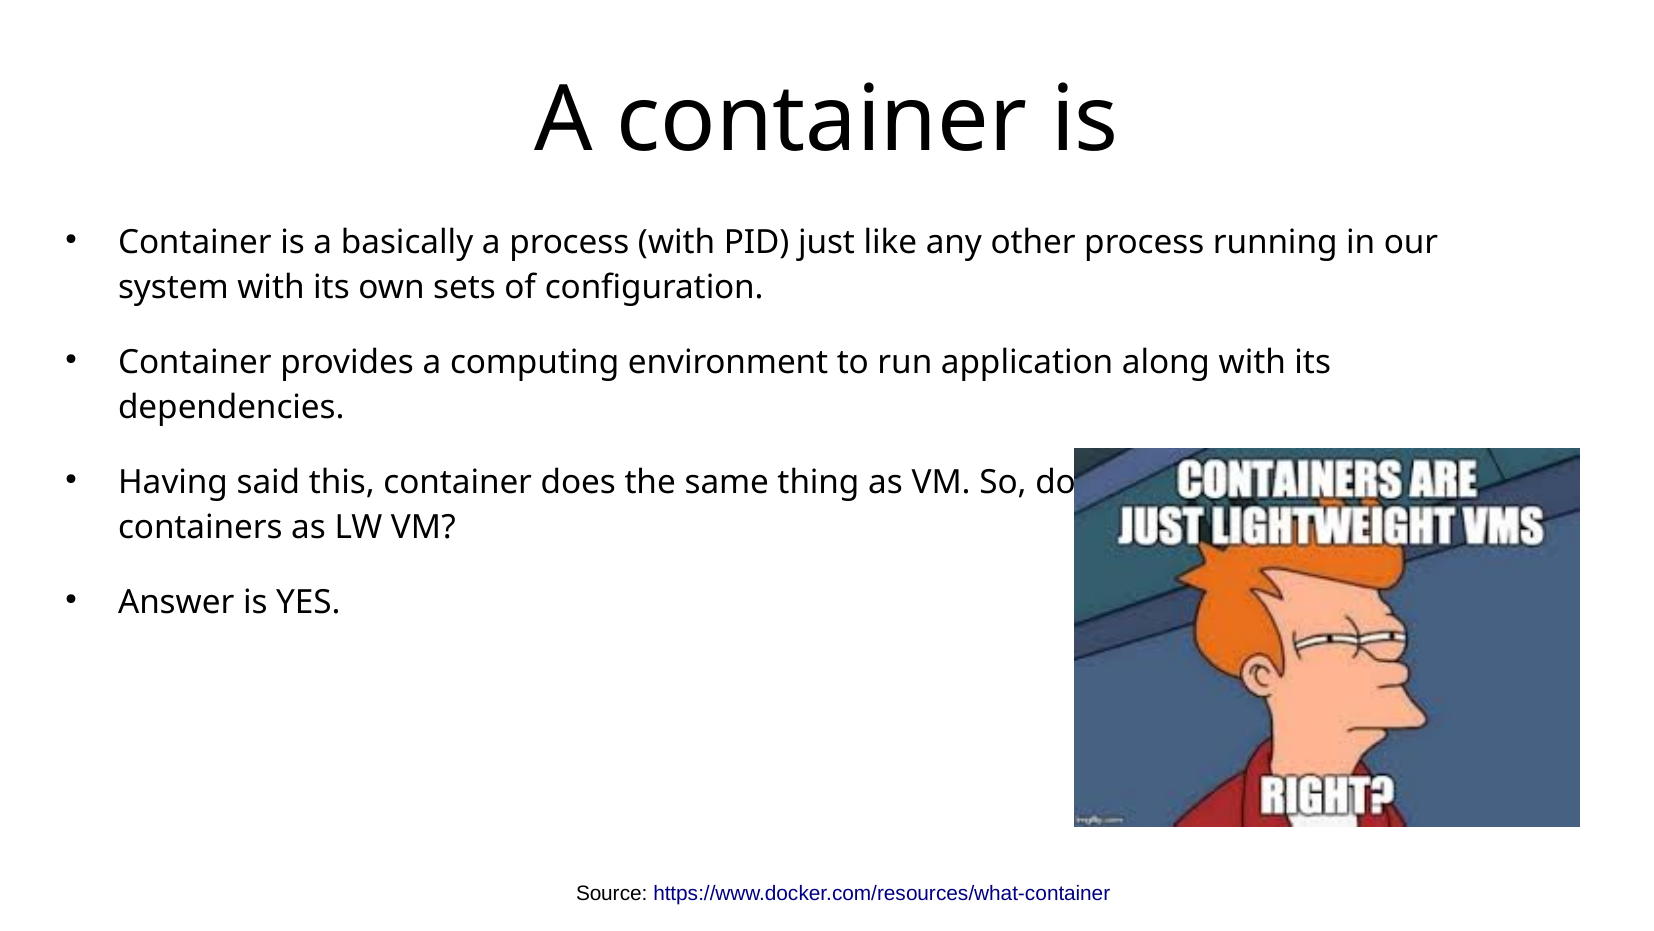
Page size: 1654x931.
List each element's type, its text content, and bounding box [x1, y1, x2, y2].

picture [1074, 448, 1580, 827]
list Container is a basically a process (with PID) just like any other process running in our system with its own sets of configuration. Container provides a computing environment to run application along with its dependencies. Having said this, container does the same thing as VM. So, does this mean we can call containers as LW VM? Answer is YES. [47, 217, 1536, 839]
text_box Source: https://www.docker.com/resources/what-container [56, 874, 1630, 931]
title A container is [82, 37, 1571, 193]
